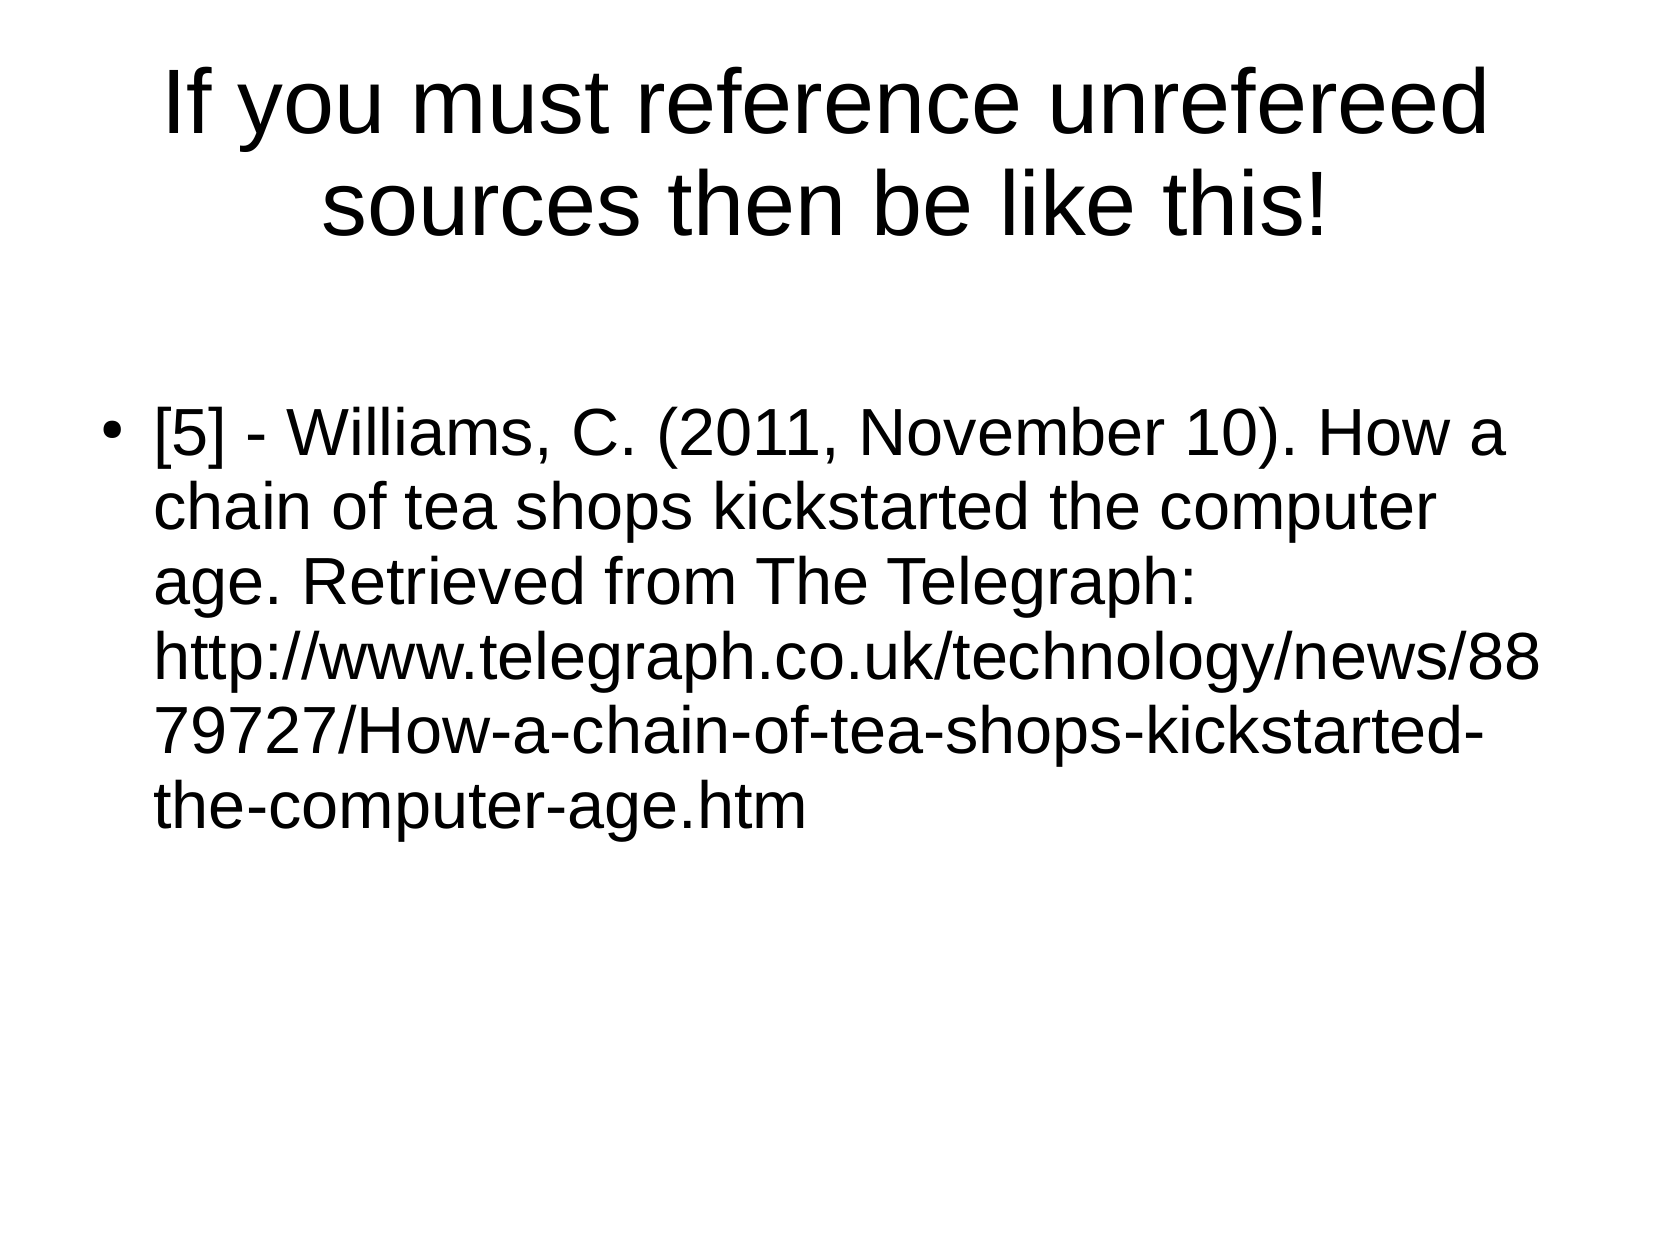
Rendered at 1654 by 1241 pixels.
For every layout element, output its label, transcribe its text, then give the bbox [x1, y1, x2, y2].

title If you must reference unrefereed sources then be like this! [82, 49, 1571, 257]
list [5] - Williams, C. (2011, November 10). How a chain of tea shops kickstarted the computer age. Retrieved from The Telegraph: http://www.telegraph.co.uk/technology/news/8879727/How-a-chain-of-tea-shops-kickstarted-the-computer-age.htm [82, 290, 1571, 1010]
